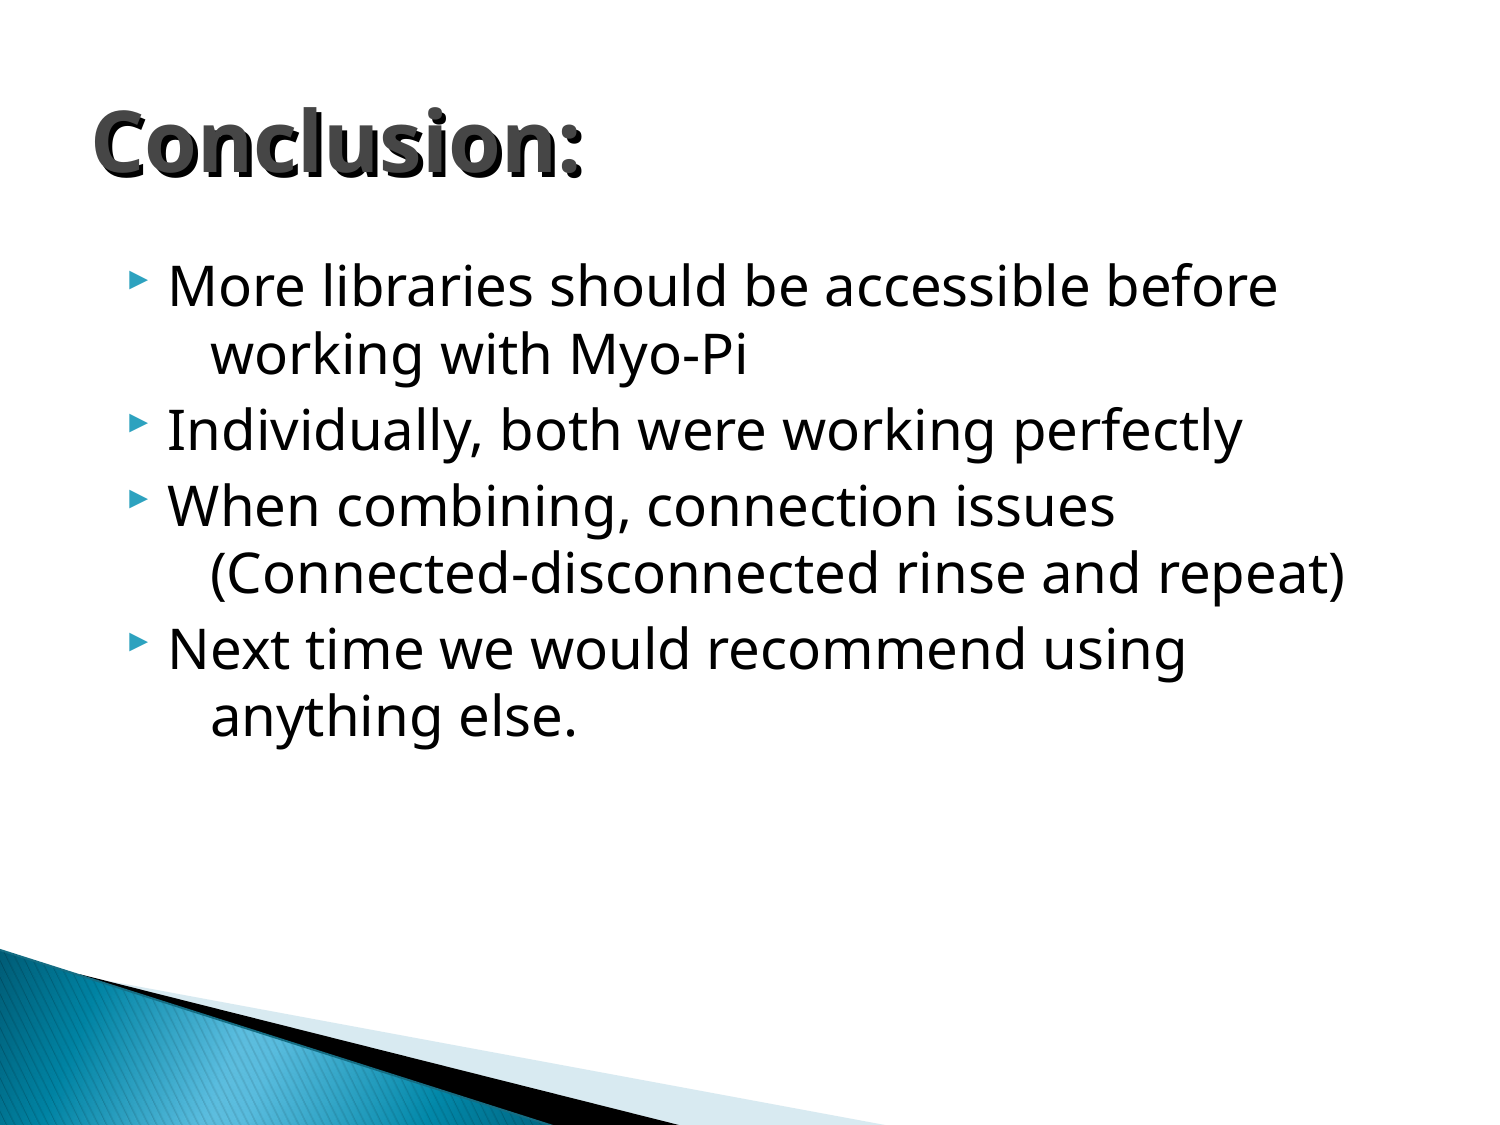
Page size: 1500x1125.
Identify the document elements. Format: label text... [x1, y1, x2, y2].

title Conclusion: [75, 45, 1426, 233]
list More libraries should be accessible before working with Myo-Pi Individually, both were working perfectly When combining, connection issues (Connected-disconnected rinse and repeat) Next time we would recommend using anything else. [75, 243, 1426, 986]
